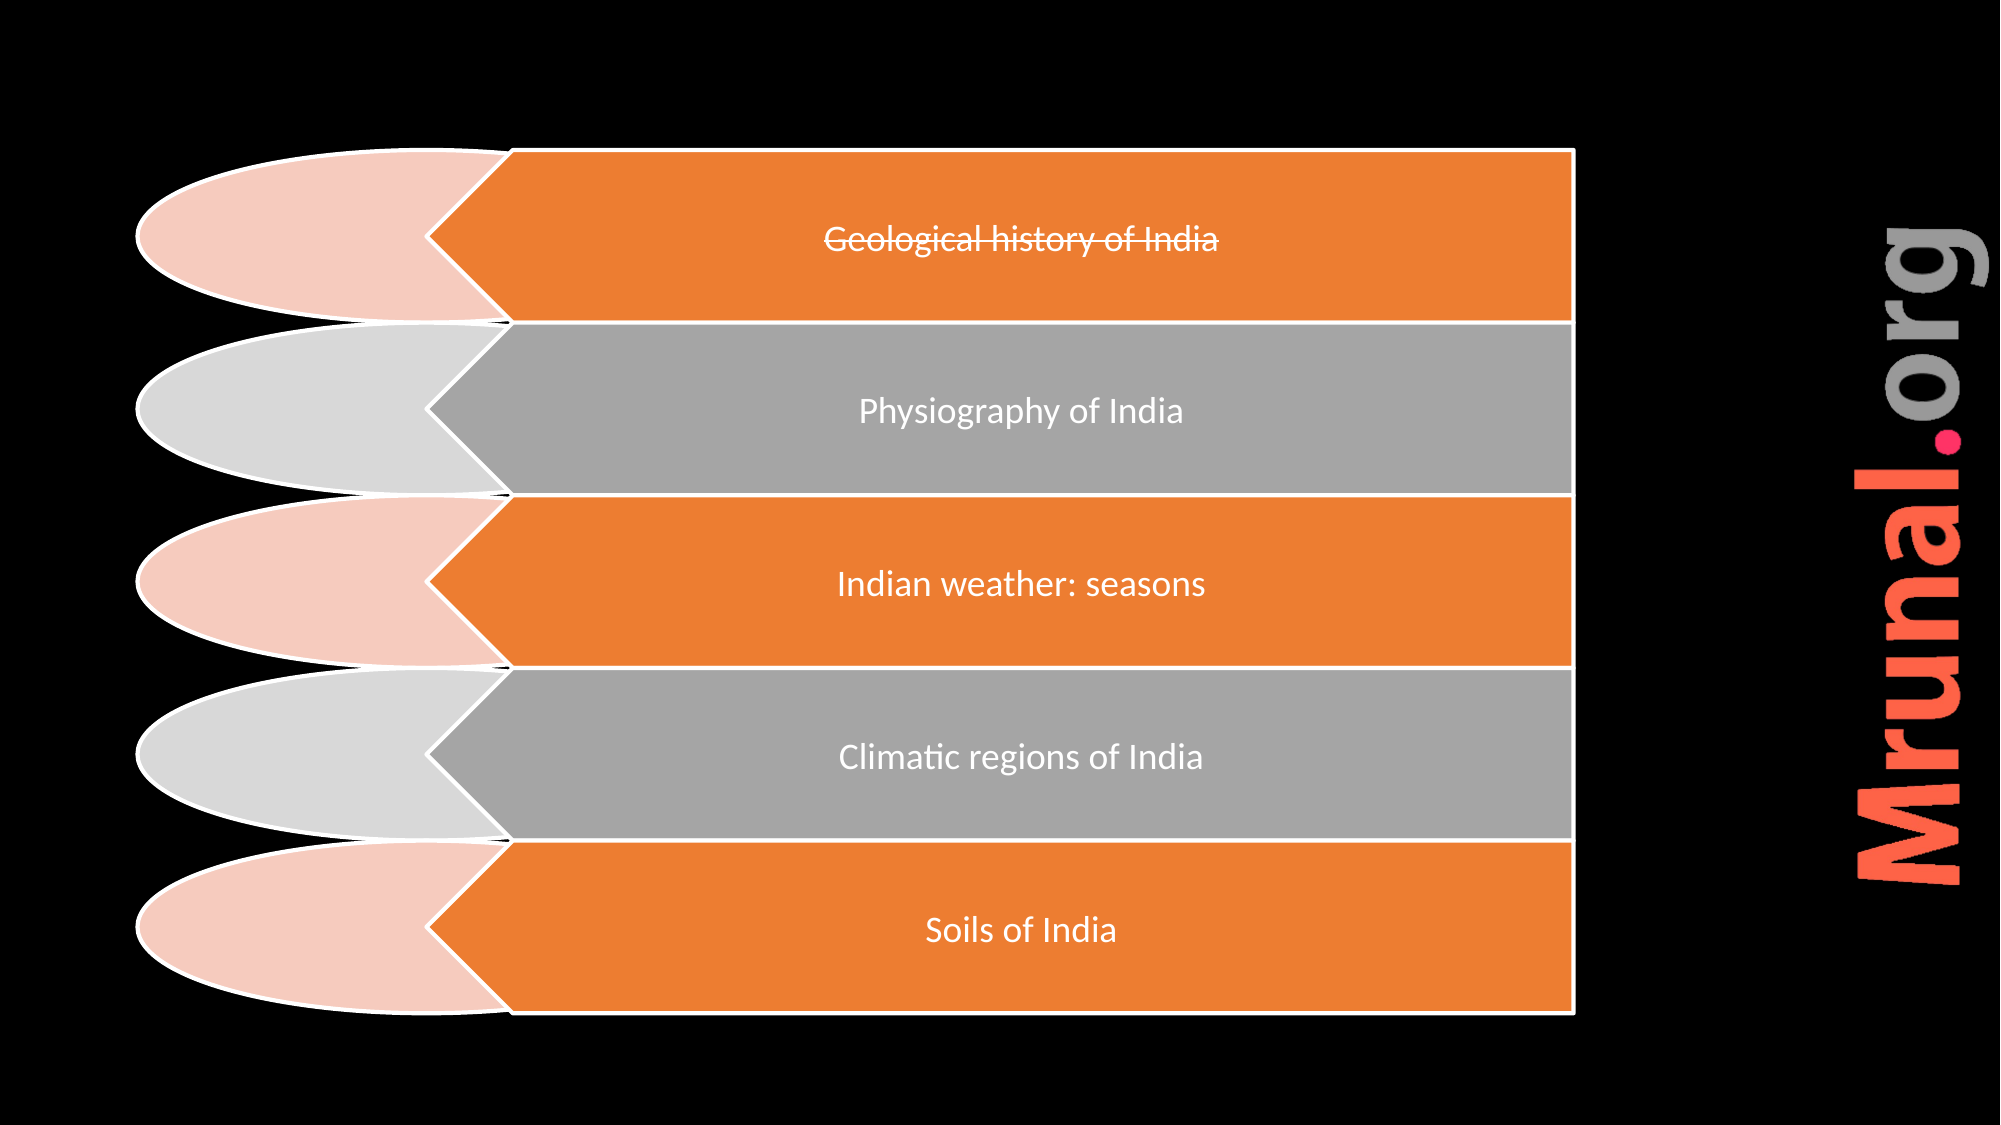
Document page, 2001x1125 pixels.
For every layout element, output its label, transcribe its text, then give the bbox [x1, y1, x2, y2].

text_box [137, 149, 509, 1014]
text_box Geological history of India [426, 149, 1574, 322]
text_box Indian weather: seasons [426, 495, 1574, 668]
text_box Physiography of India [426, 322, 1574, 495]
picture [1832, 224, 2000, 894]
text_box Climatic regions of India [426, 667, 1574, 840]
text_box Soils of India [426, 840, 1574, 1014]
